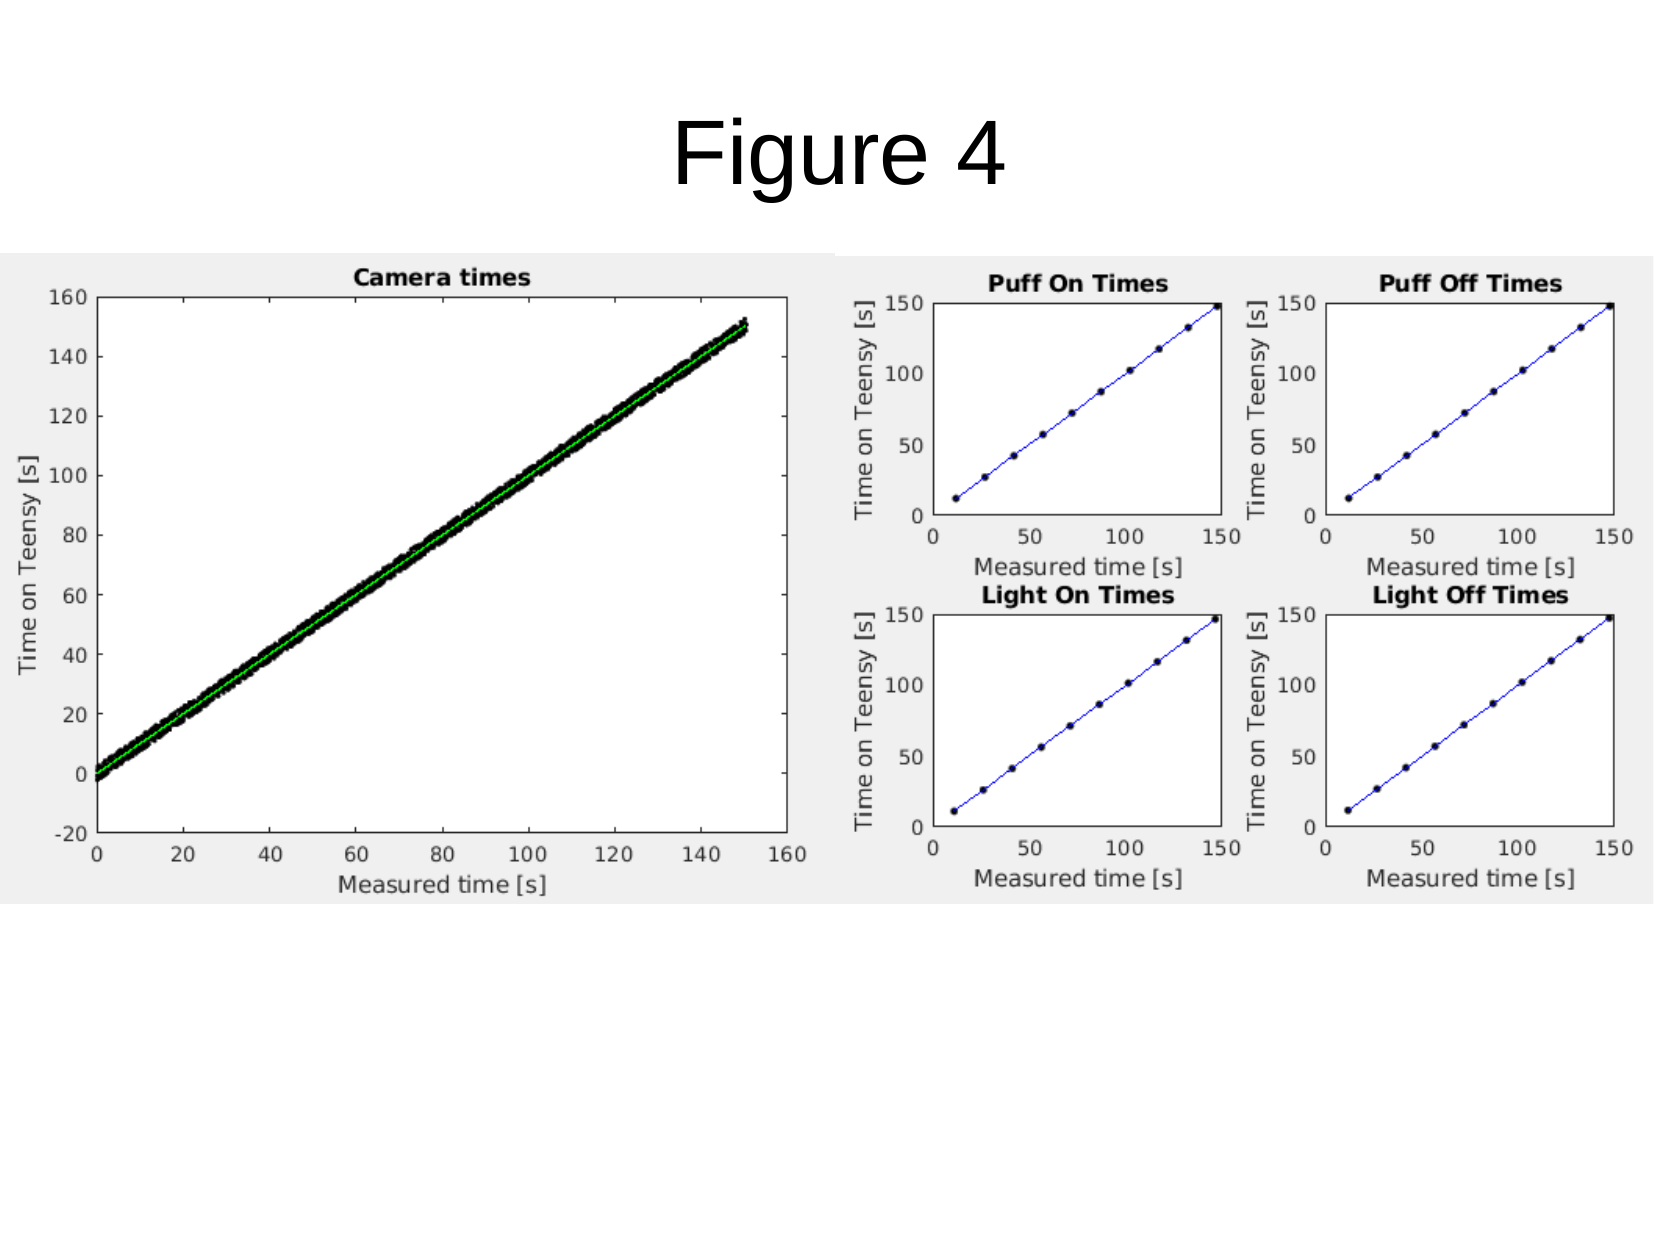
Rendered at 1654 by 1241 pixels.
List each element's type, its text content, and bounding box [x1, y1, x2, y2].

title Figure 4 [82, 49, 1571, 256]
picture [0, 253, 1654, 904]
